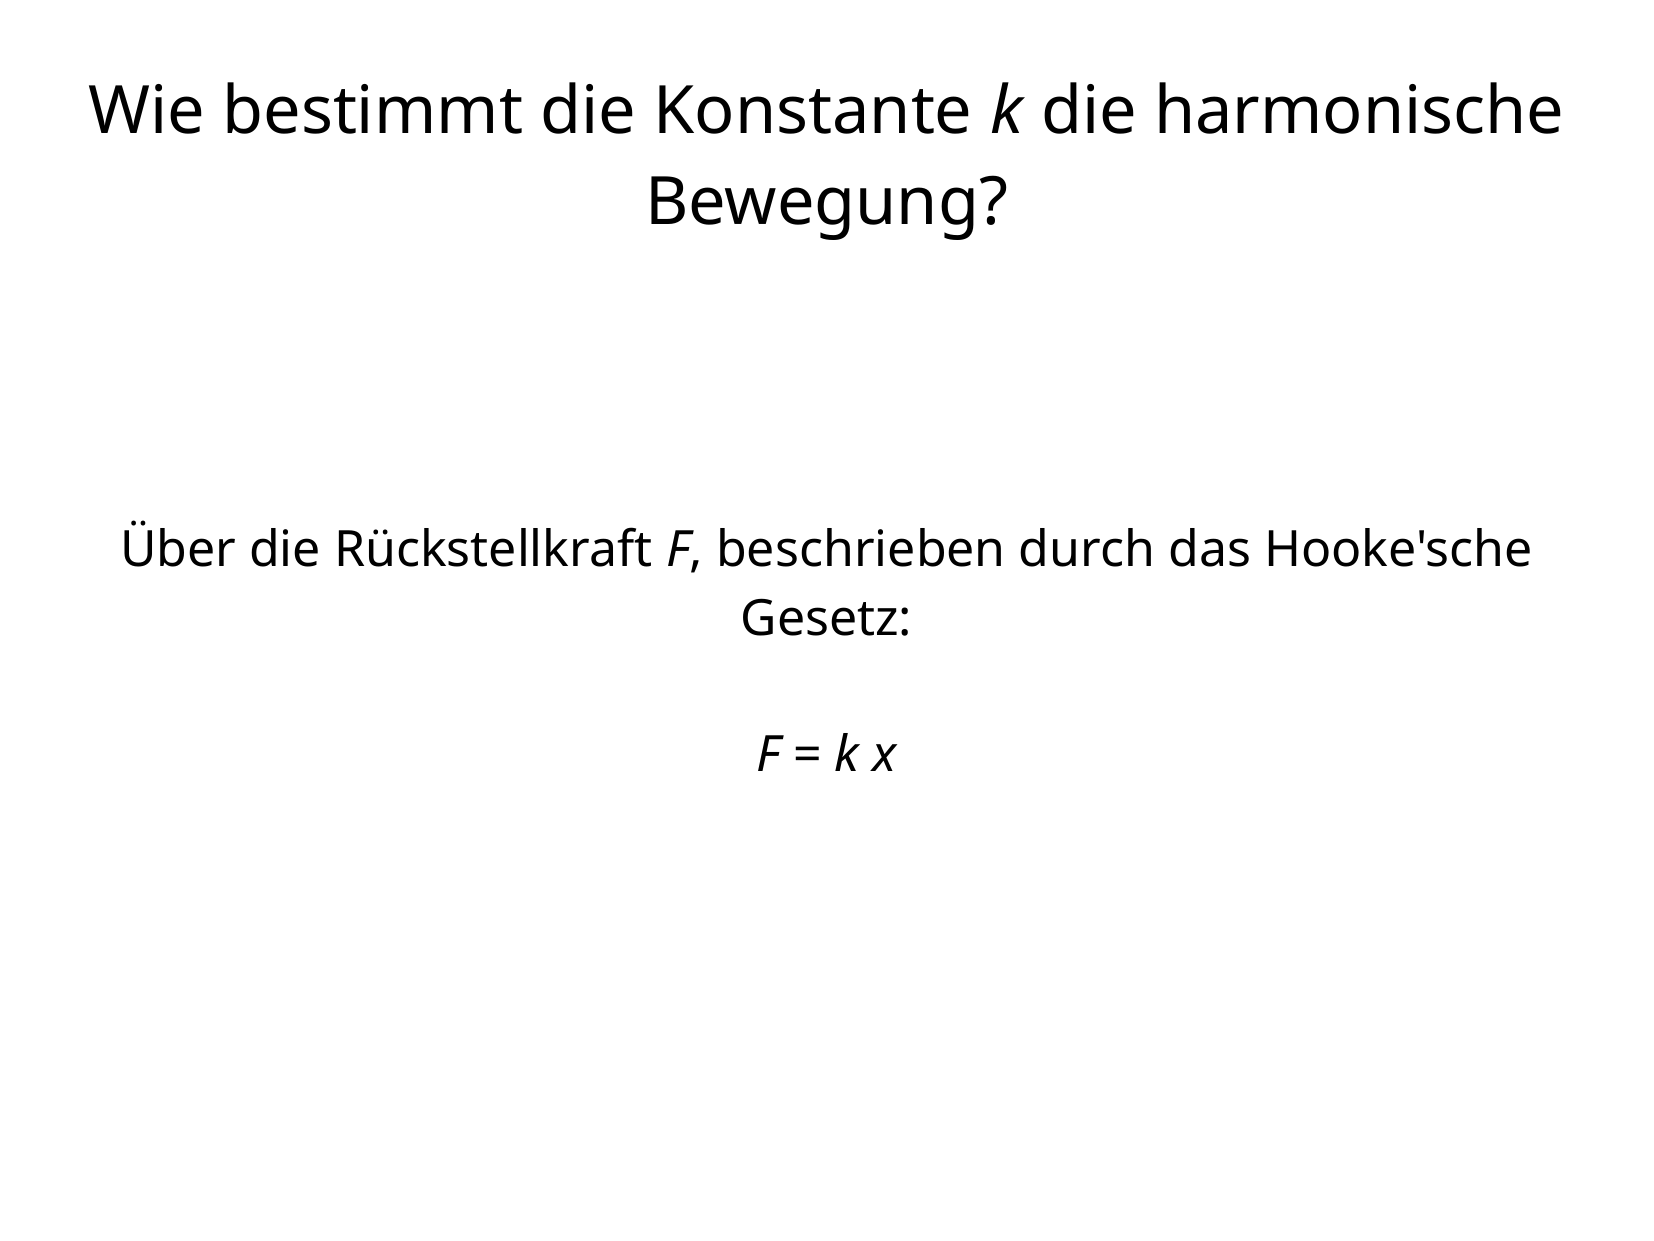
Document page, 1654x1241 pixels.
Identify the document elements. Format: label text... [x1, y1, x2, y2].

title Wie bestimmt die Konstante k die harmonische Bewegung? [82, 49, 1571, 257]
subtitle Über die Rückstellkraft F, beschrieben durch das Hooke'sche Gesetz: F = k x [82, 290, 1571, 1010]
